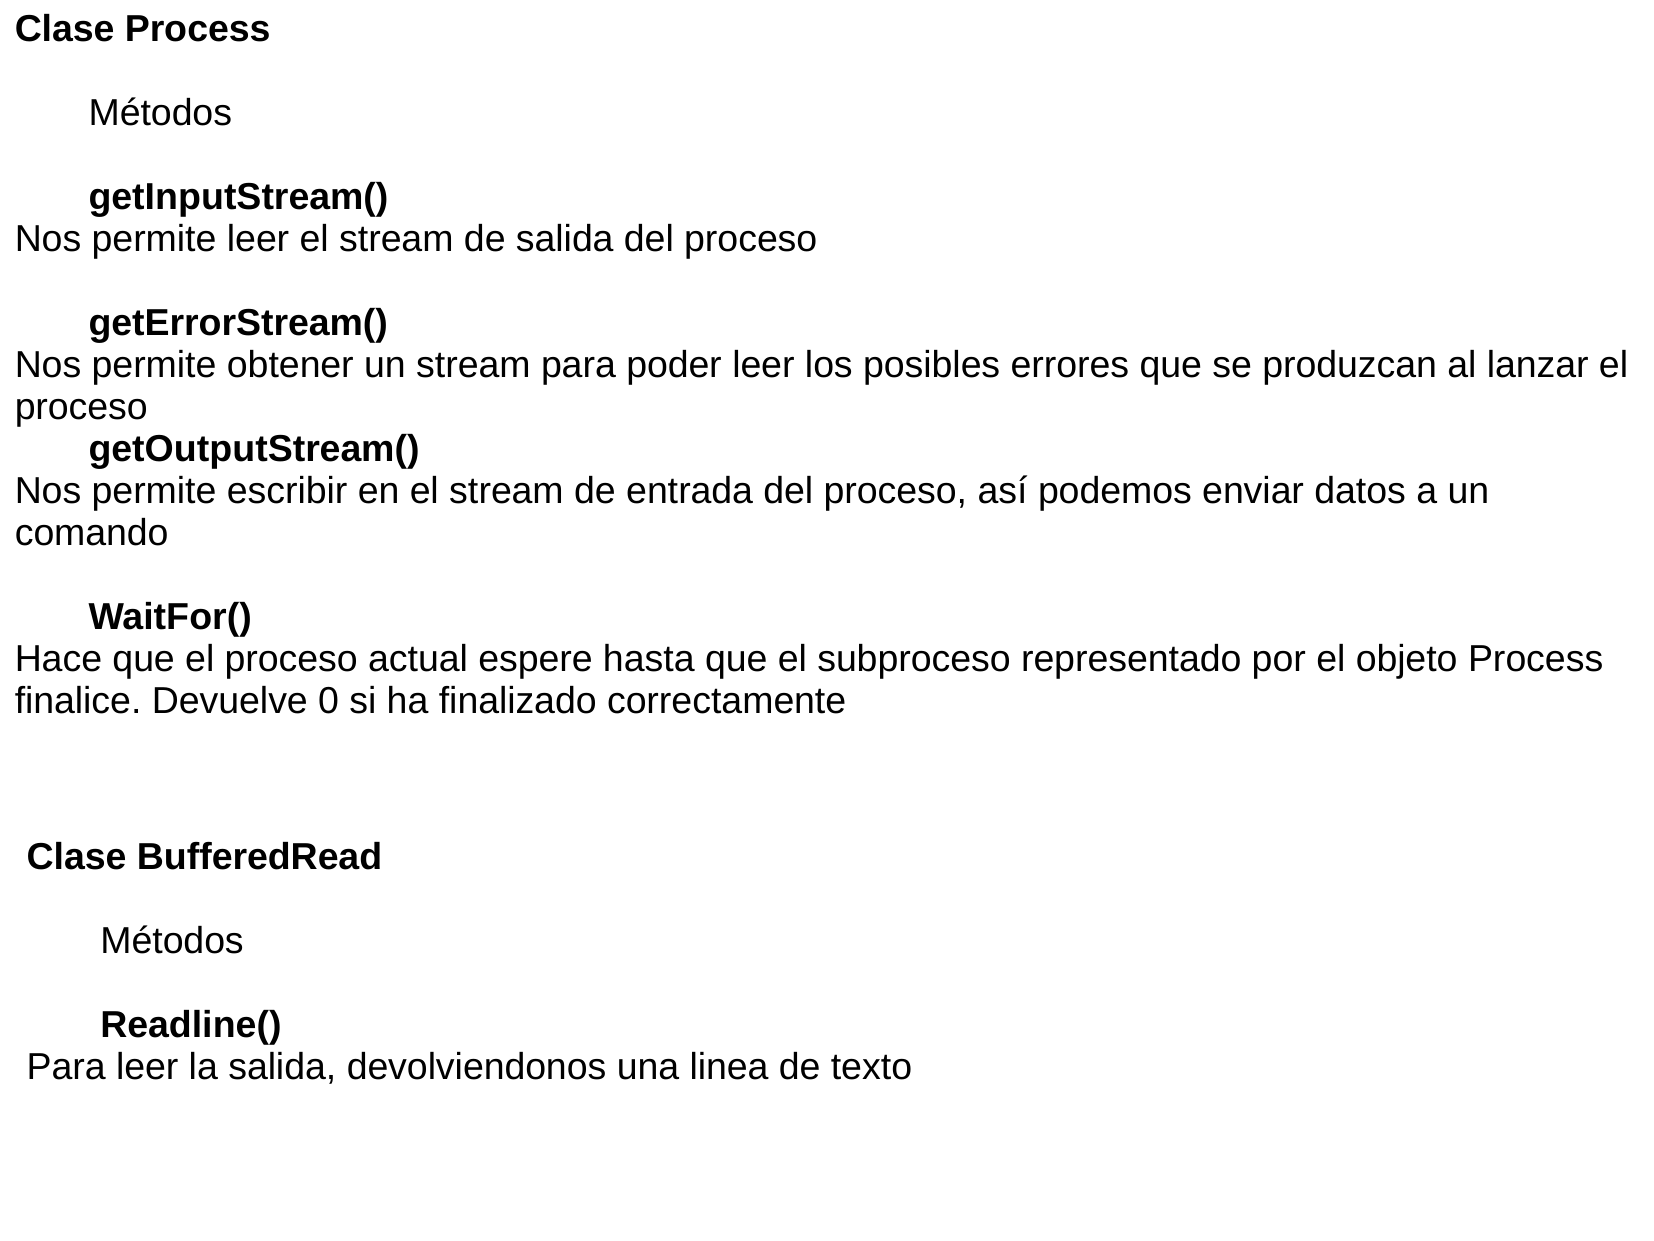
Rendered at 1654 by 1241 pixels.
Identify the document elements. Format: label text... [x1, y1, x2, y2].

text_box Clase Process Métodos getInputStream() Nos permite leer el stream de salida del proceso getErrorStream() Nos permite obtener un stream para poder leer los posibles errores que se produzcan al lanzar el proceso getOutputStream() Nos permite escribir en el stream de entrada del proceso, así podemos enviar datos a un comando WaitFor() Hace que el proceso actual espere hasta que el subproceso representado por el objeto Process finalice. Devuelve 0 si ha finalizado correctamente [0, 0, 1654, 1033]
text_box Clase BufferedRead Métodos Readline() Para leer la salida, devolviendonos una linea de texto [11, 827, 1619, 1099]
